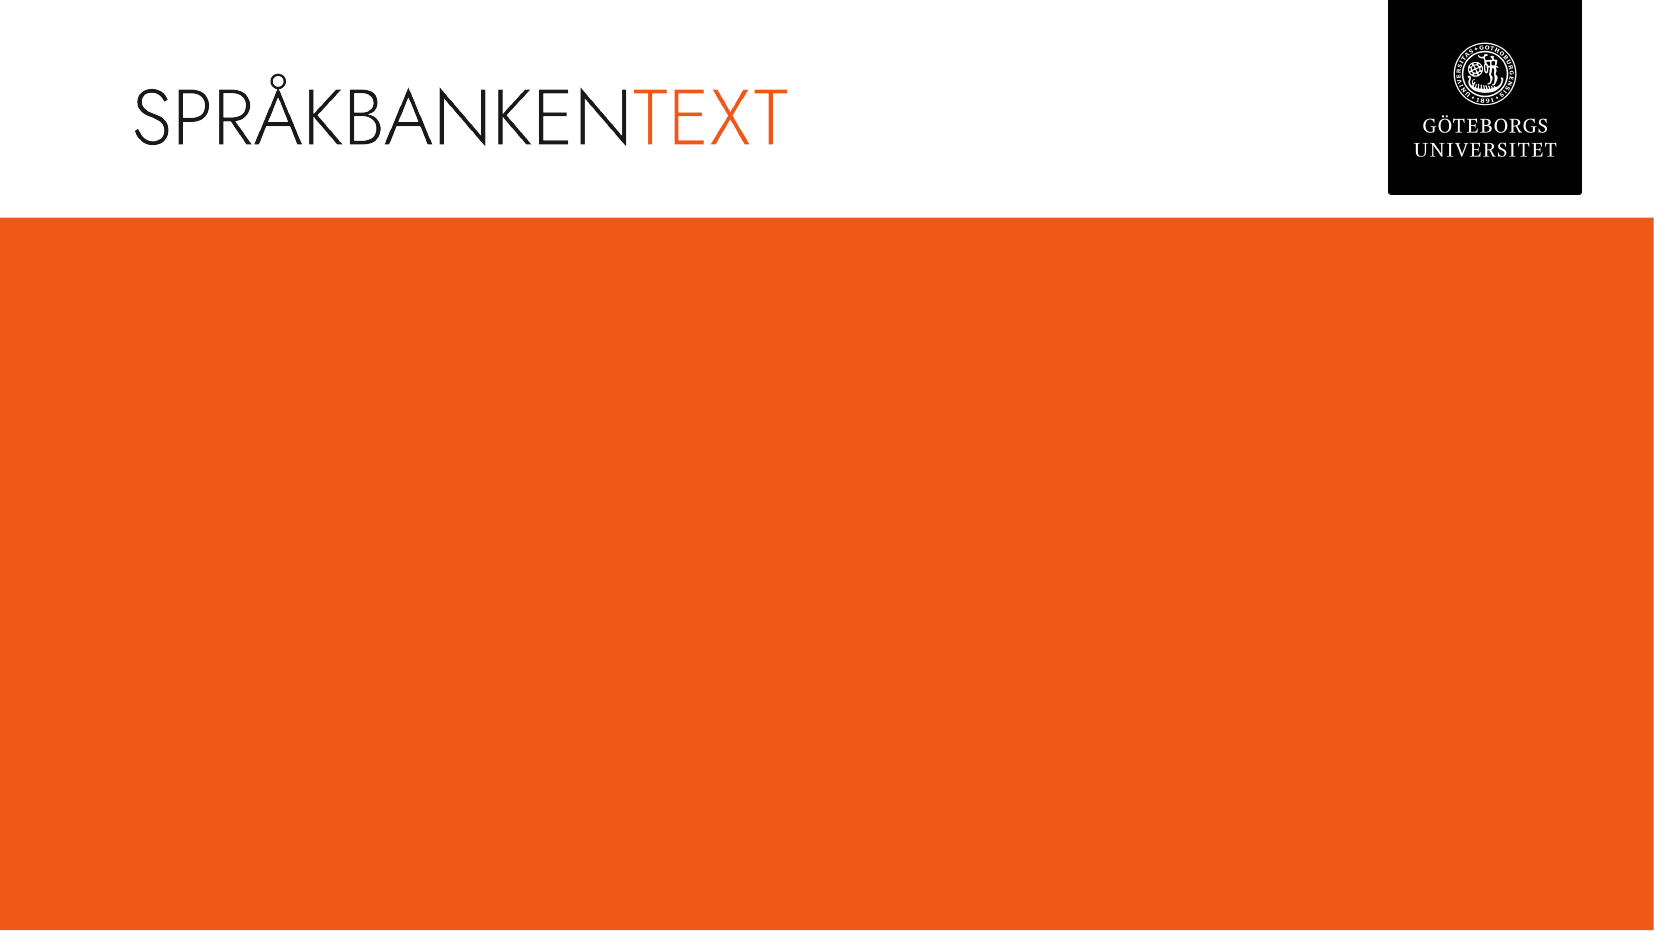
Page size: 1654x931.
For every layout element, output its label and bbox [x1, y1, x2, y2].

picture [129, 58, 803, 148]
picture [1388, 0, 1582, 195]
